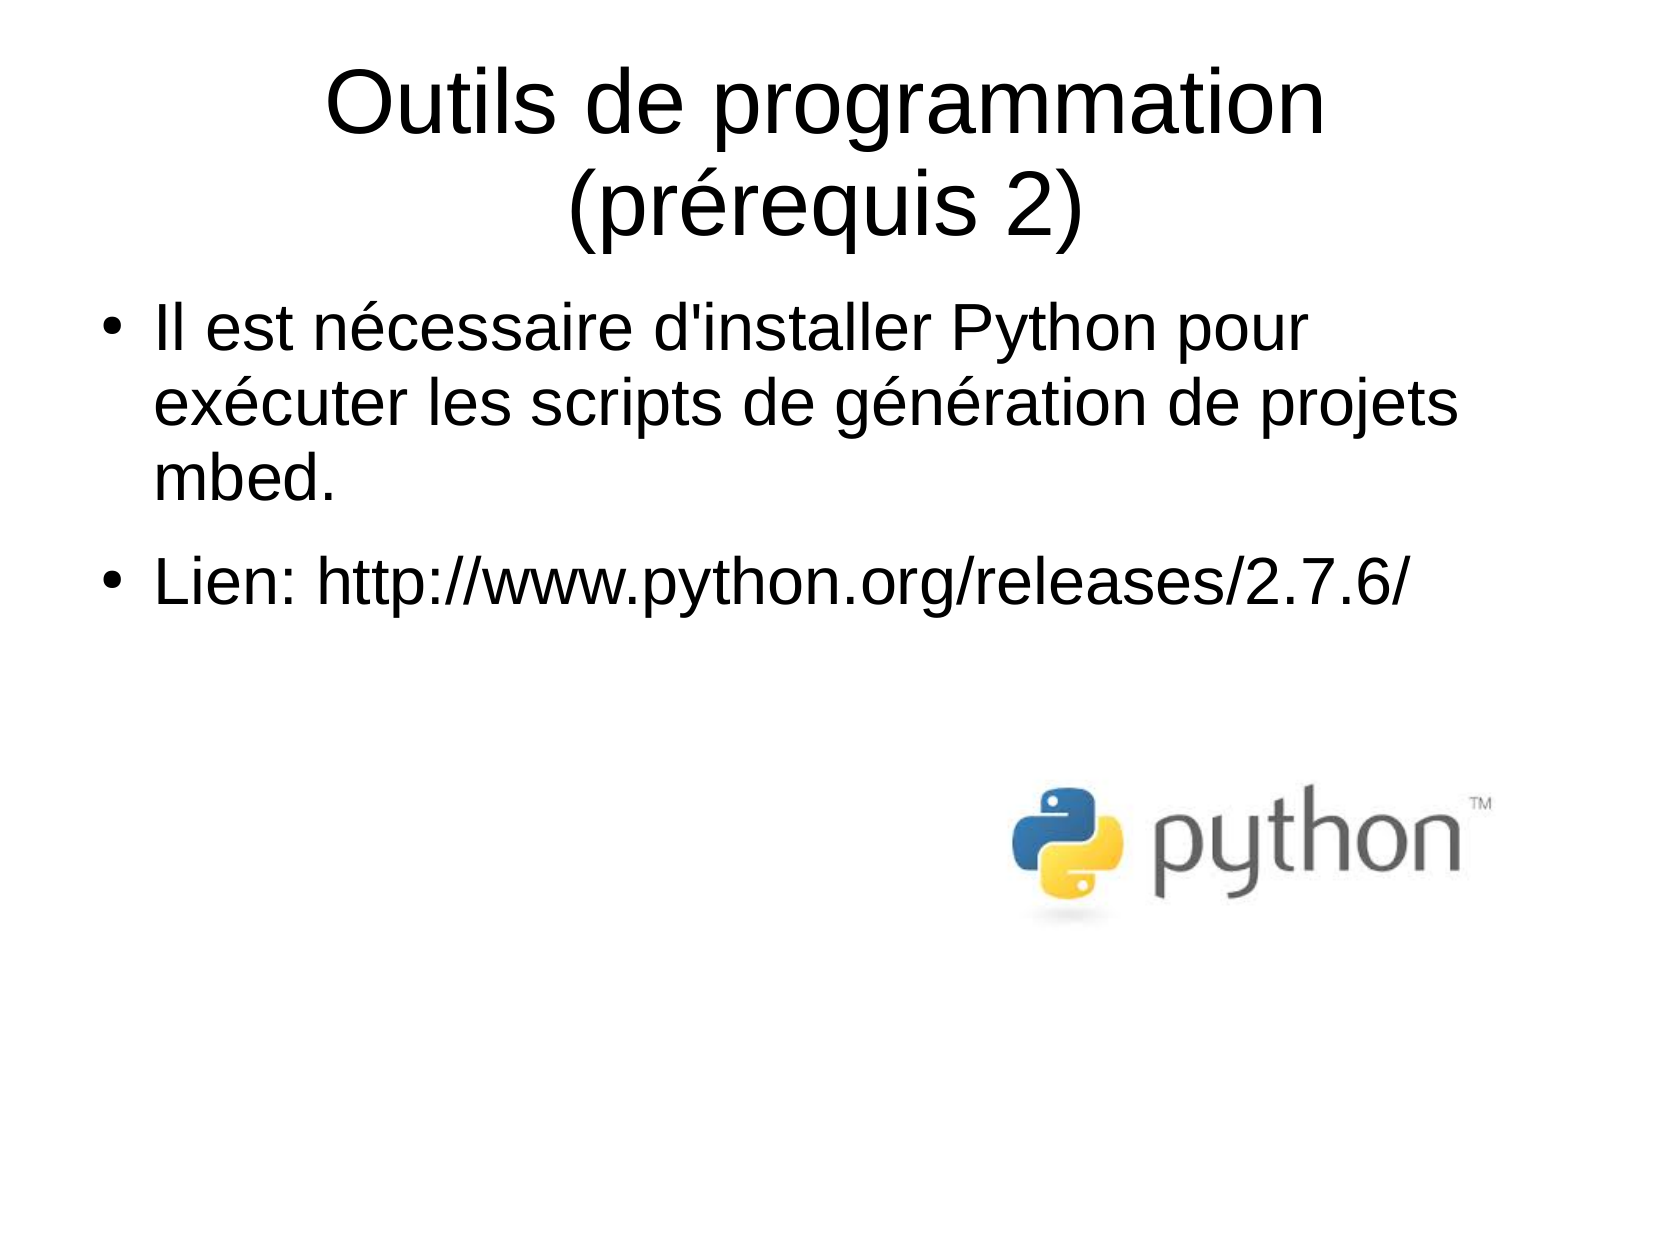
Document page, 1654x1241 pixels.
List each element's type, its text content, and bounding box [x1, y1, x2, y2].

list Il est nécessaire d'installer Python pour exécuter les scripts de génération de projets mbed. Lien: http://www.python.org/releases/2.7.6/ [82, 290, 1571, 1010]
title Outils de programmation (prérequis 2) [82, 49, 1571, 257]
picture [933, 755, 1538, 959]
